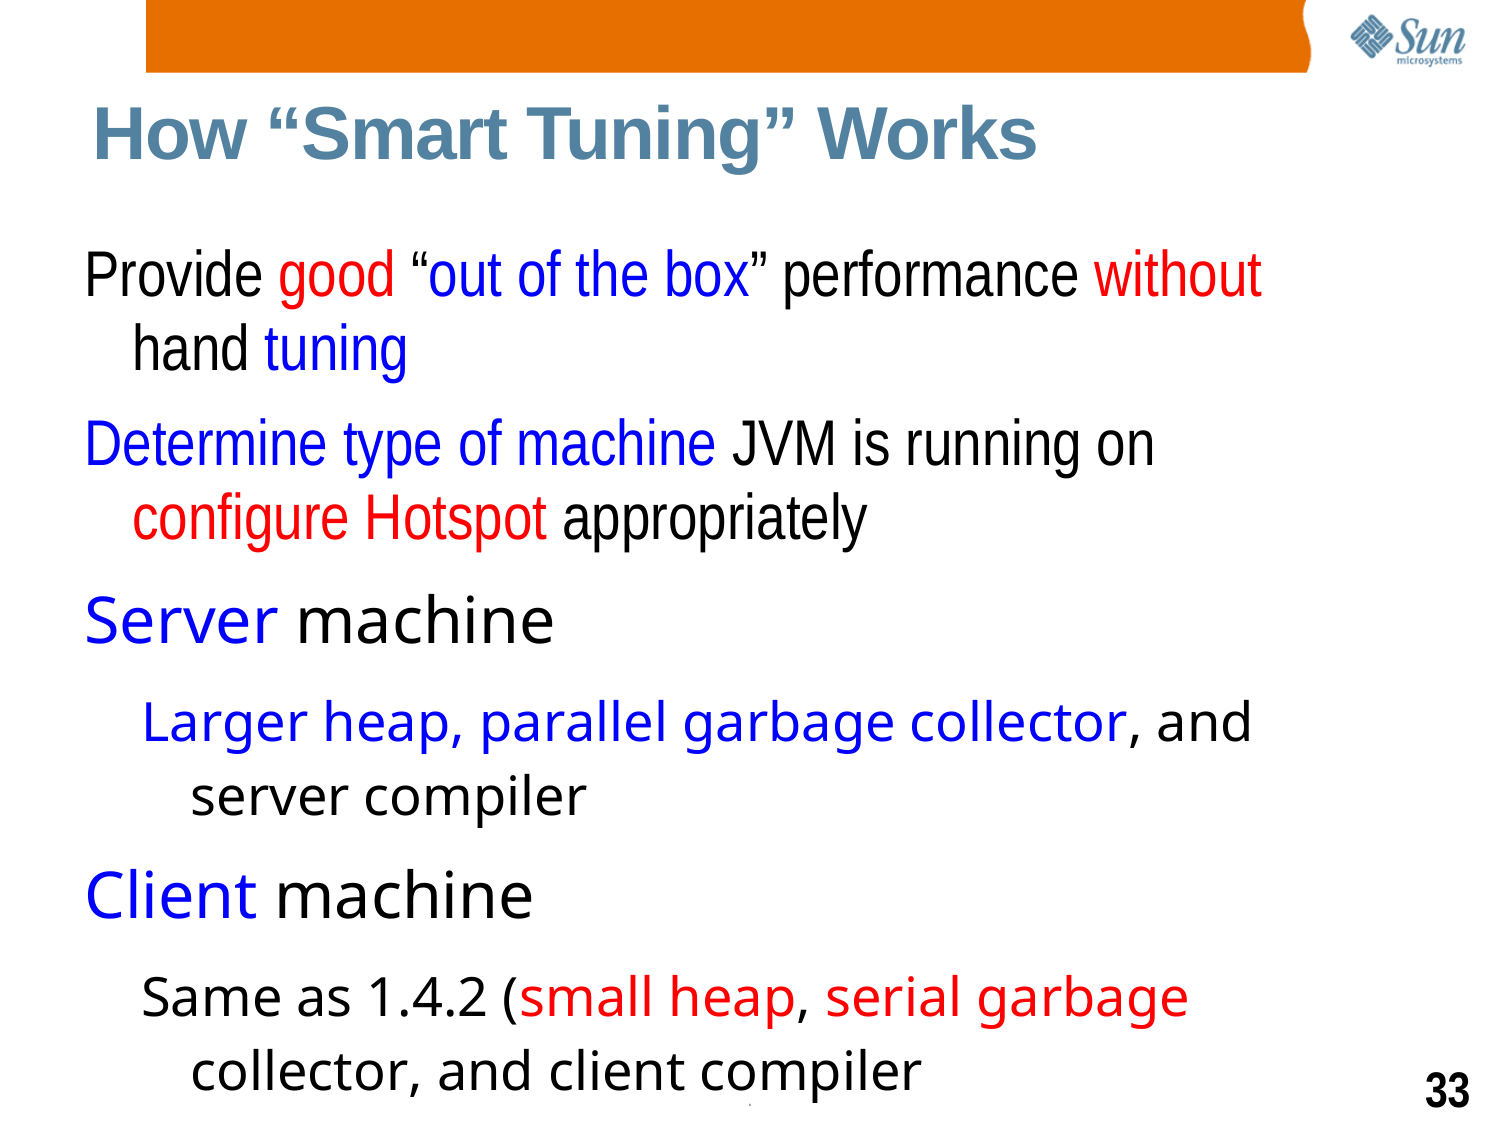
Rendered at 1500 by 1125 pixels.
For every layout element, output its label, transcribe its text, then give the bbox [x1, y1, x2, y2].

title How “Smart Tuning” Works [93, 99, 1455, 296]
list Provide good “out of the box” performance without hand tuning Determine type of machine JVM is running on configure Hotspot appropriately Server machine Larger heap, parallel garbage collector, and server compiler Client machine Same as 1.4.2 (small heap, serial garbage collector, and client compiler [64, 236, 1346, 1033]
picture [146, 0, 1500, 75]
